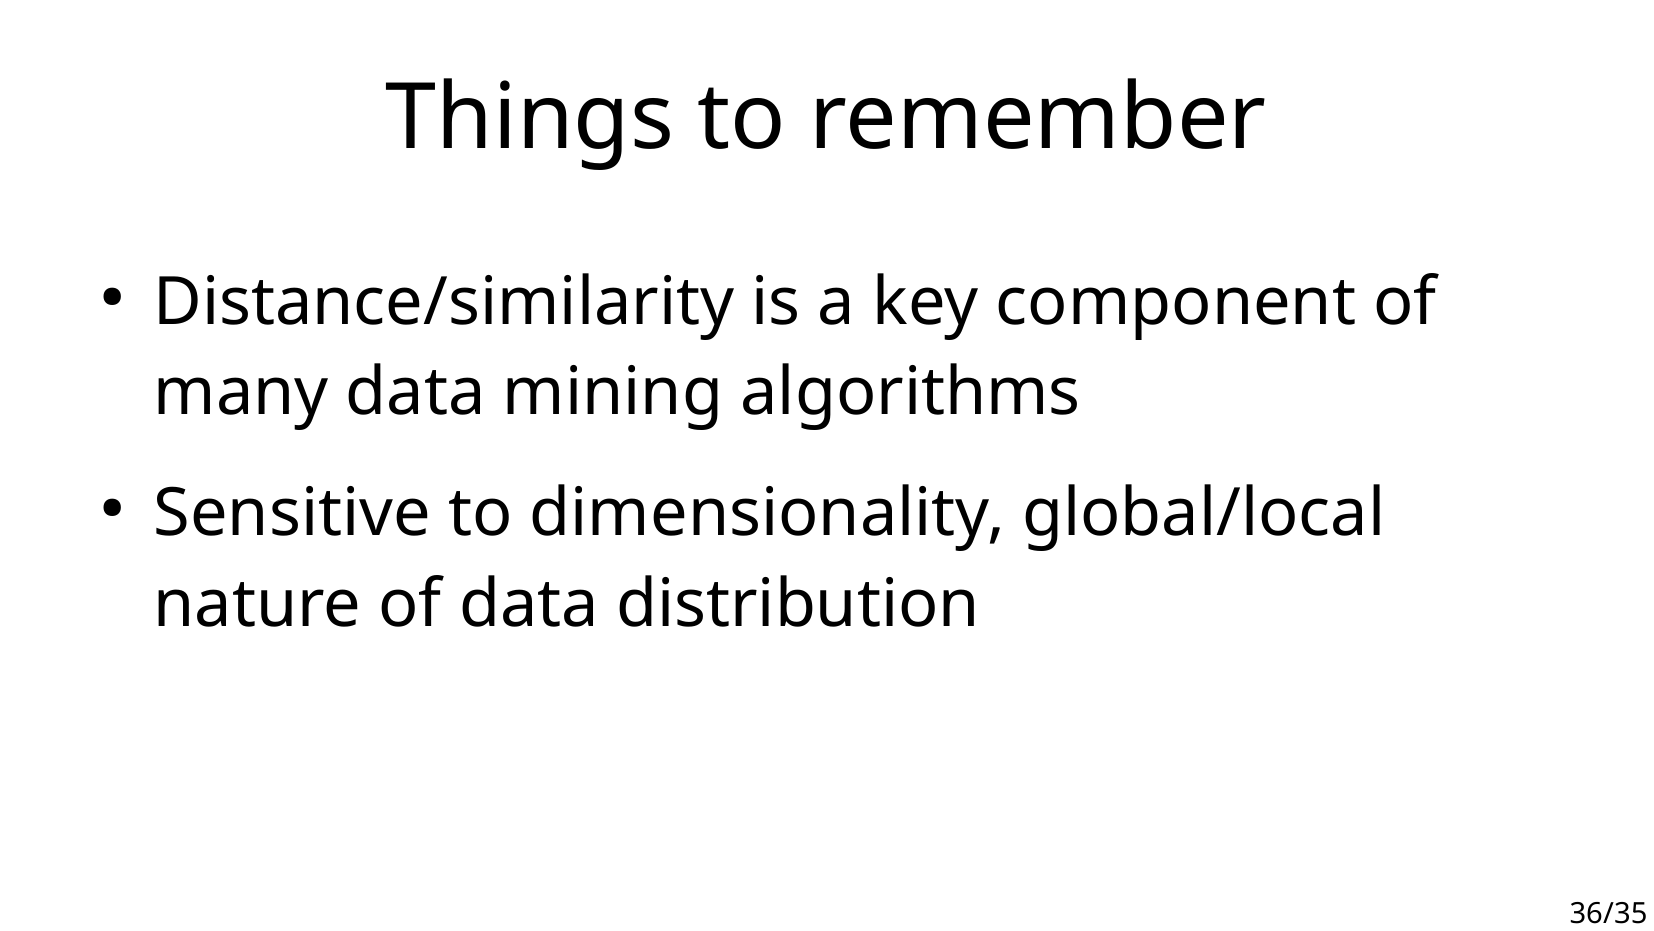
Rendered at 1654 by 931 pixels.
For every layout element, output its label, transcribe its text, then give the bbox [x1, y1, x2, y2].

list Distance/similarity is a key component of many data mining algorithms Sensitive to dimensionality, global/local nature of data distribution [82, 253, 1571, 793]
title Things to remember [82, 1, 1571, 226]
